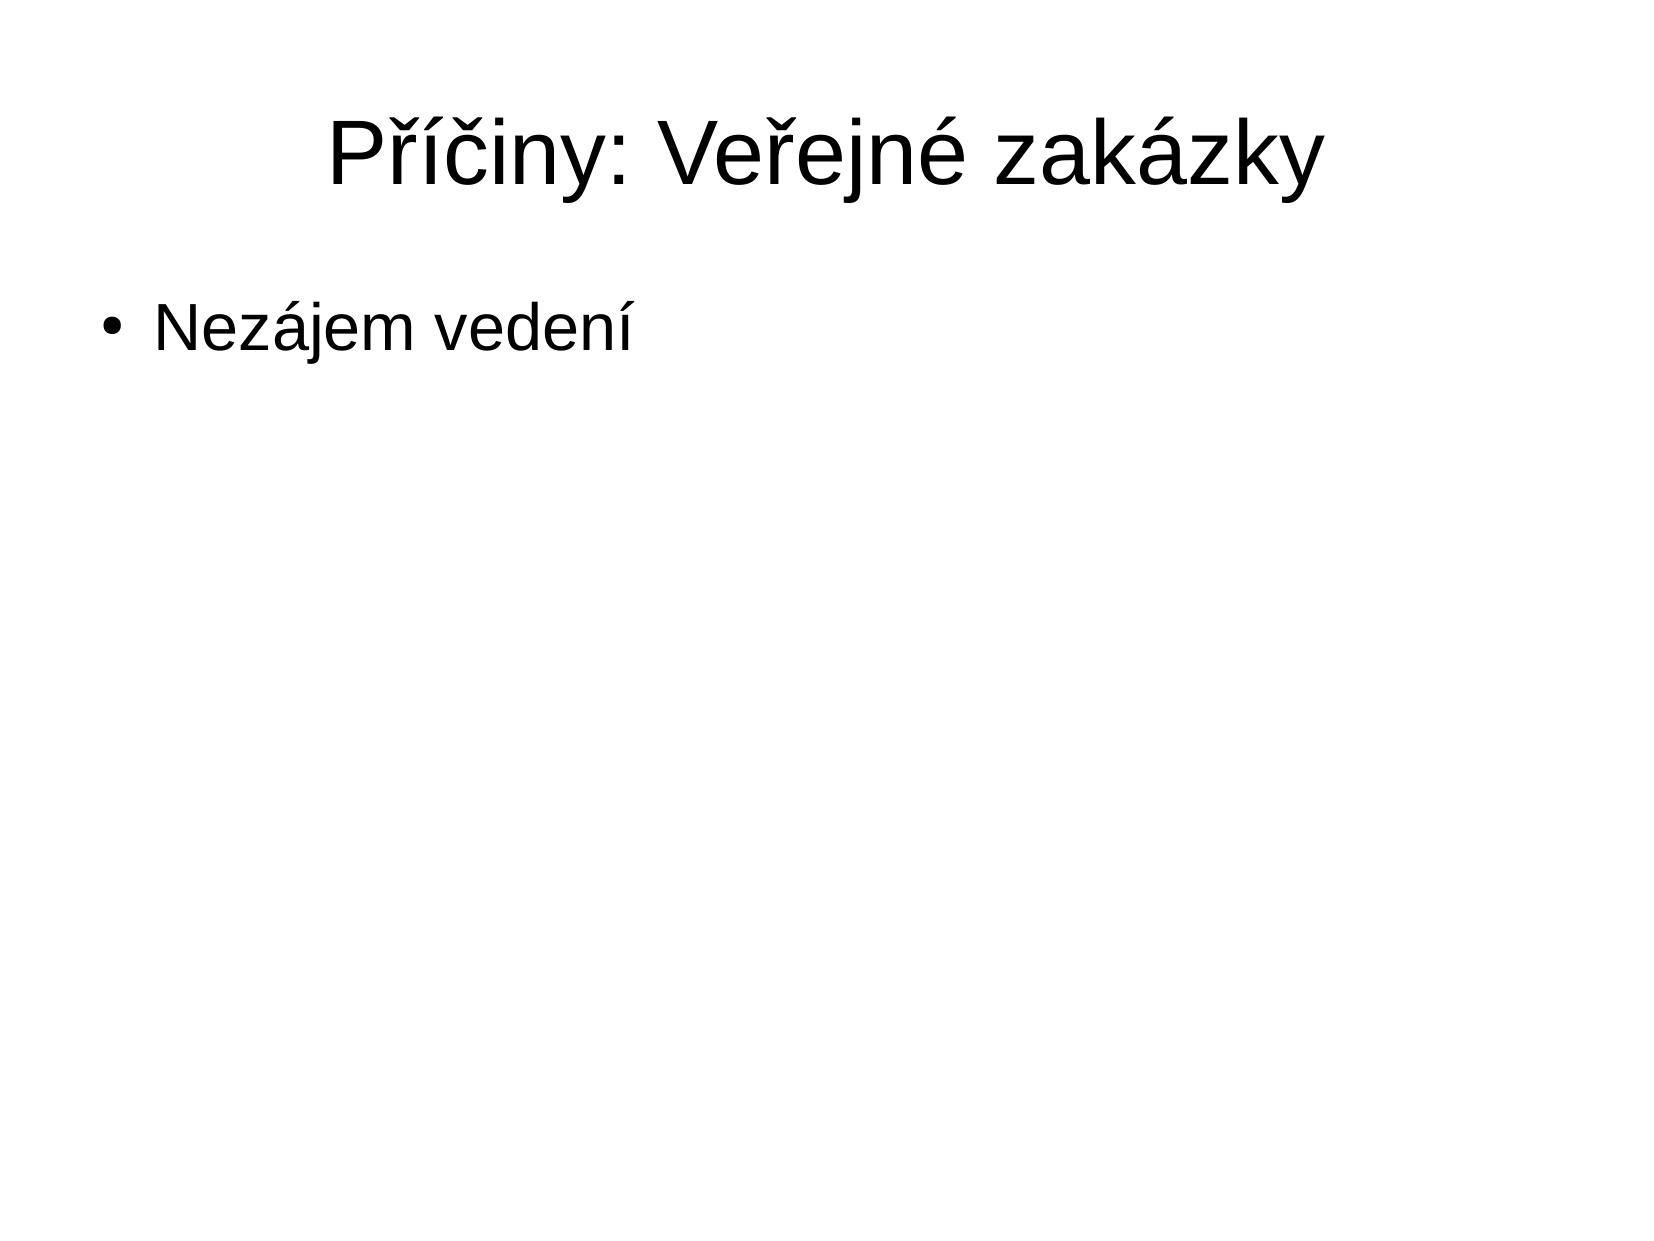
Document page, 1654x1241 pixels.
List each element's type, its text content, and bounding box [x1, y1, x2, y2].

title Příčiny: Veřejné zakázky [82, 49, 1571, 257]
list Nezájem vedení [82, 290, 1571, 1010]
